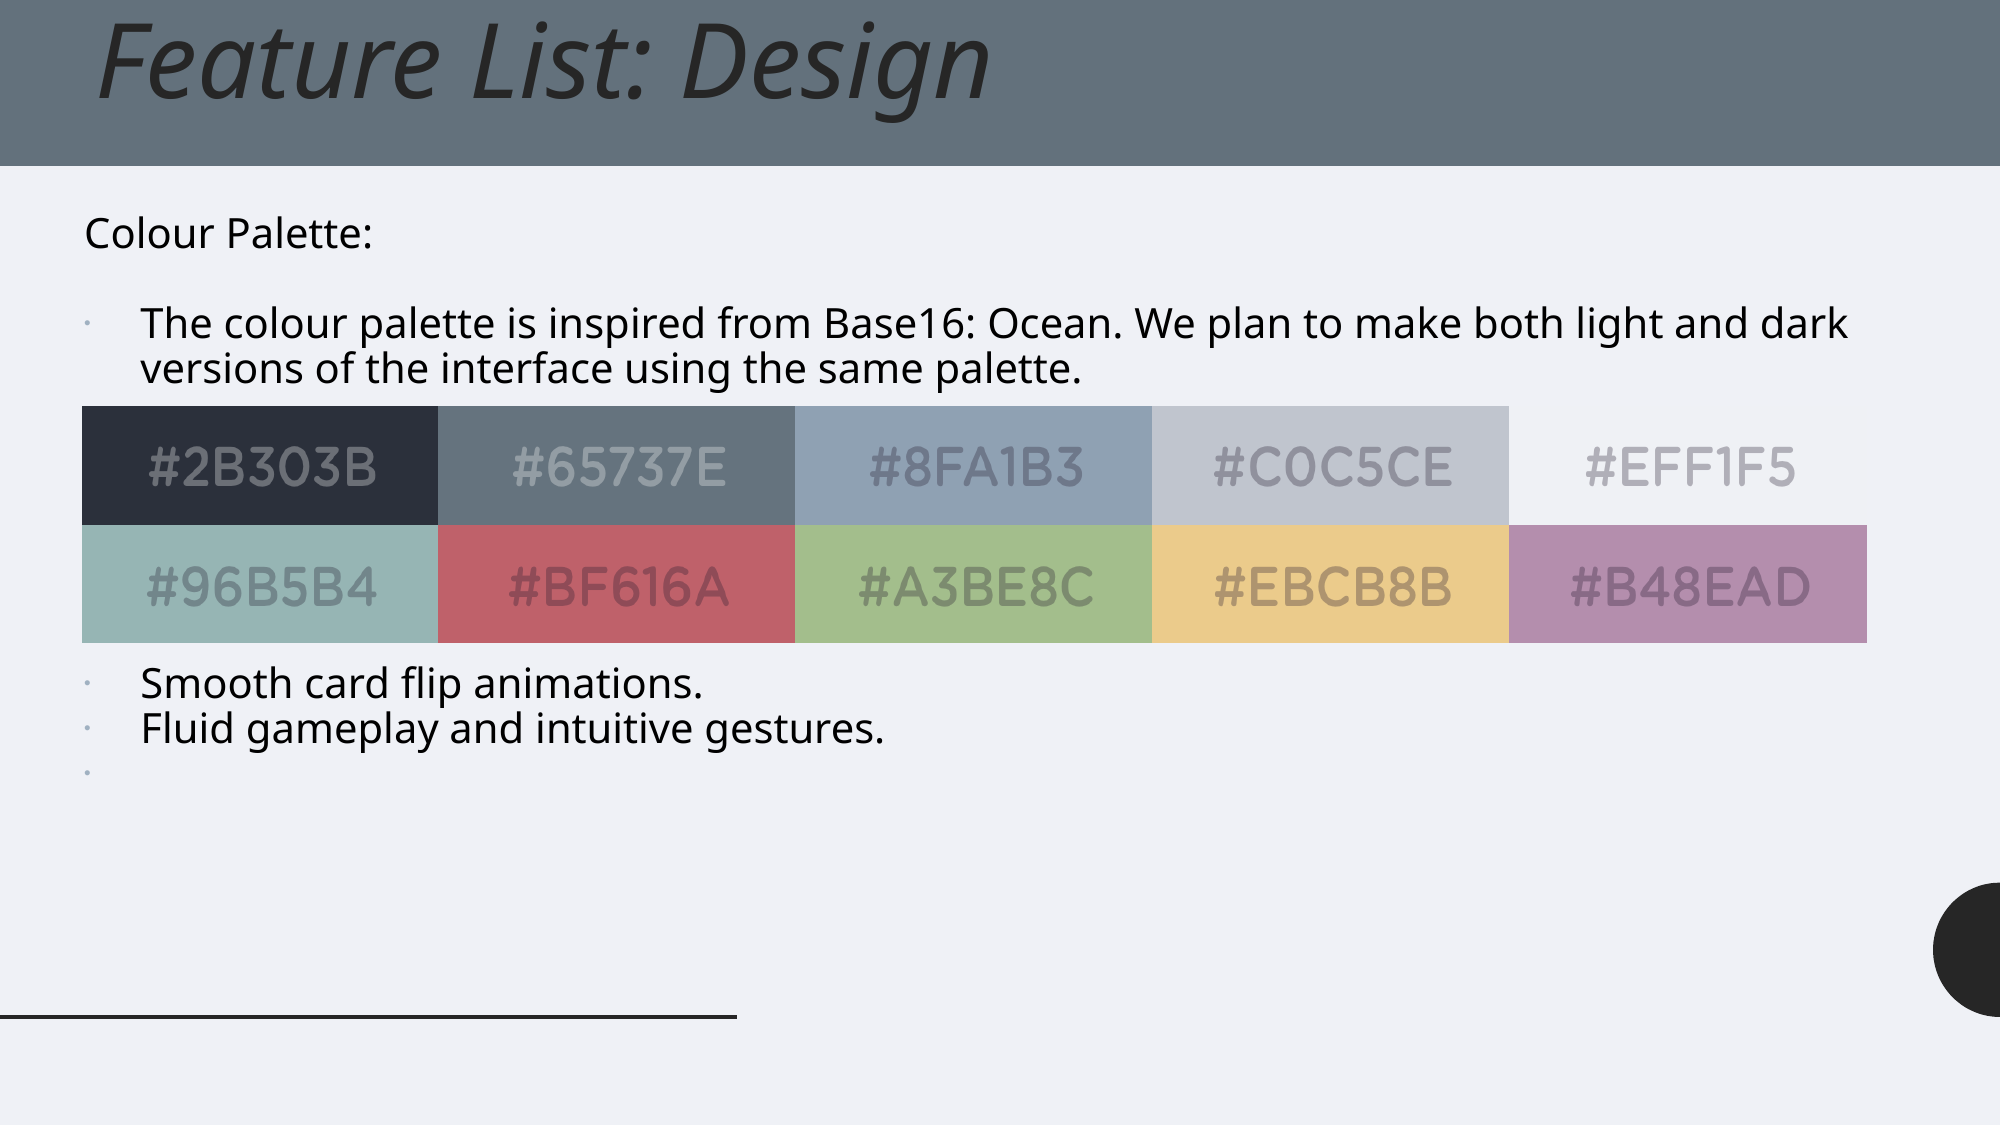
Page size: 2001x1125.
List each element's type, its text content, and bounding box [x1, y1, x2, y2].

picture [82, 406, 1867, 643]
title Feature List: Design [0, 0, 2000, 166]
text_box Colour Palette: The colour palette is inspired from Base16: Ocean. We plan to make both light and dark versions of the interface using the same palette. Smooth card flip animations. Fluid gameplay and intuitive gestures. [69, 205, 1930, 956]
